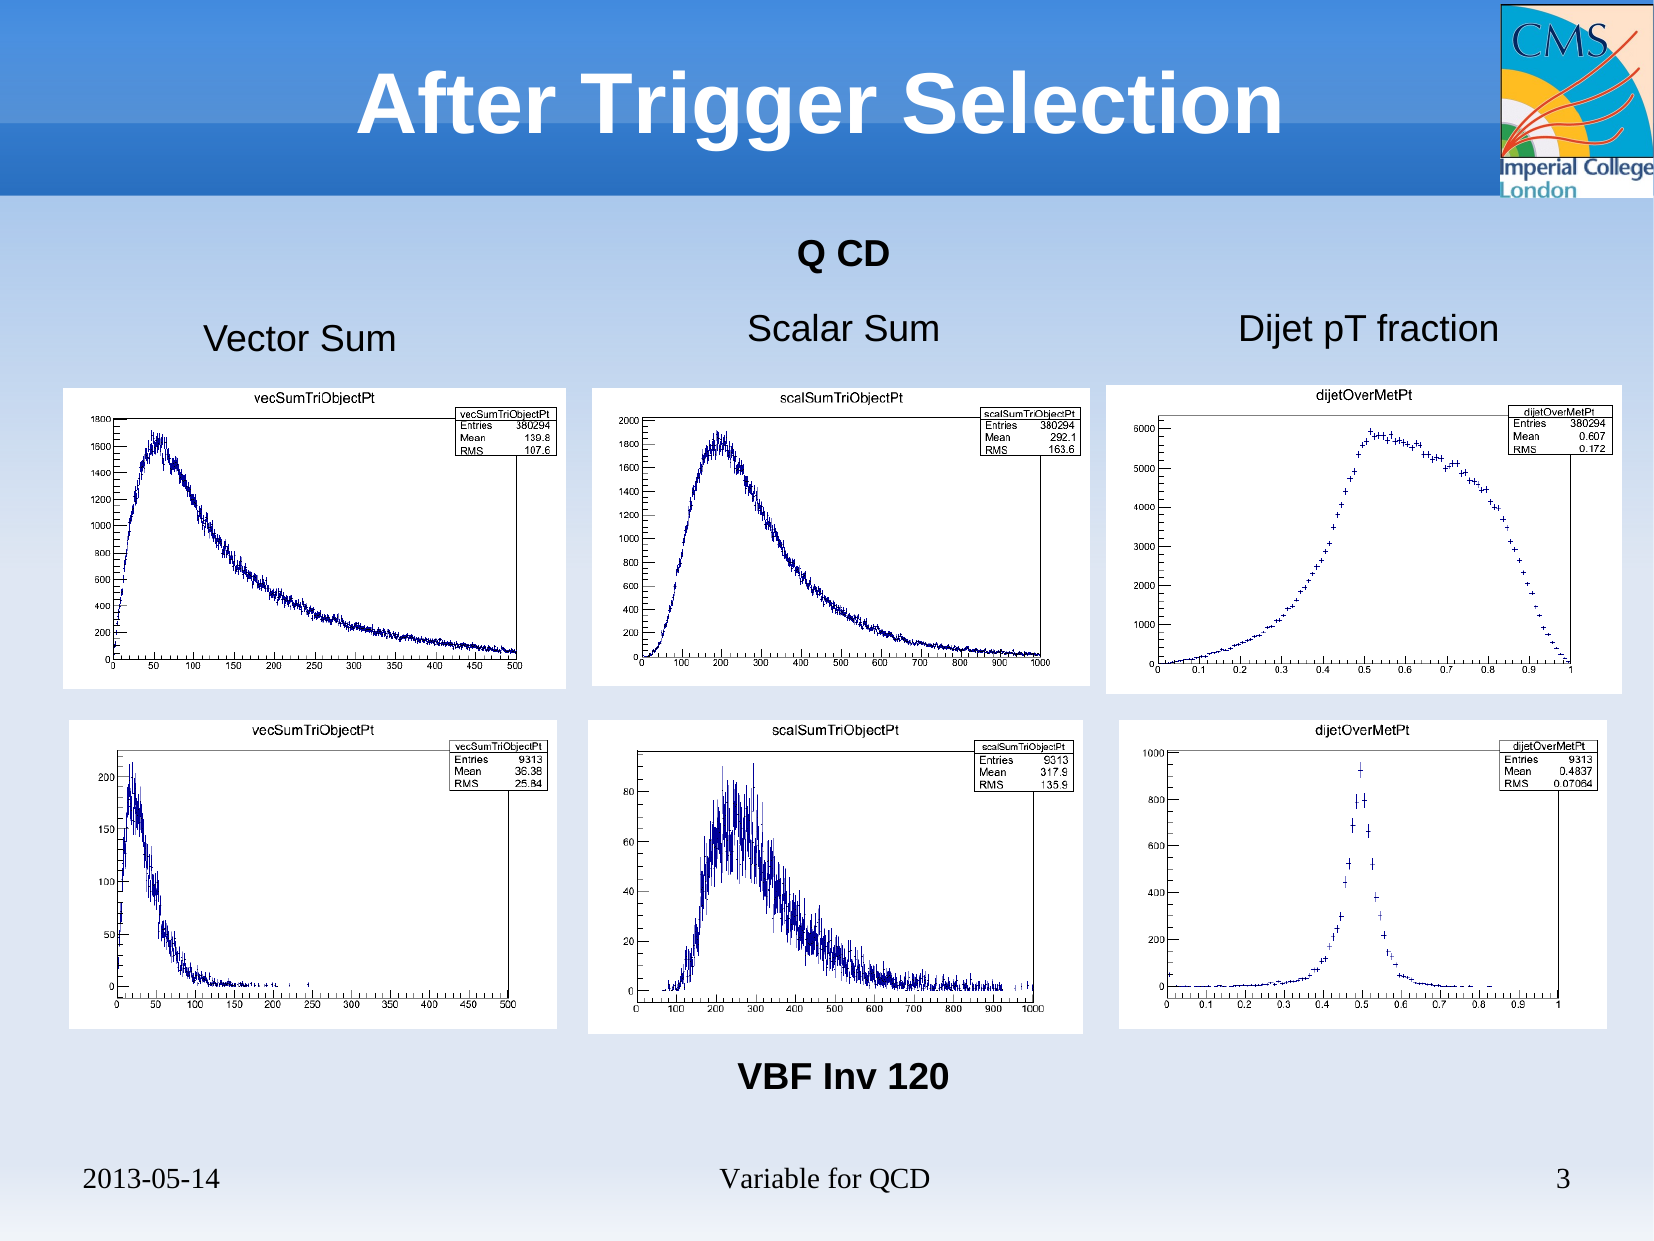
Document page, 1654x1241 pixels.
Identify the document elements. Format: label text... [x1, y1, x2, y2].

picture [0, 0, 1654, 1241]
text_box Dijet pT fraction [1162, 300, 1576, 357]
text_box Scalar Sum [600, 300, 1088, 357]
text_box VBF Inv 120 [637, 1047, 1051, 1105]
title After Trigger Selection [76, 0, 1565, 208]
text_box Q CD [525, 225, 1163, 282]
text_box Vector Sum [75, 309, 526, 367]
